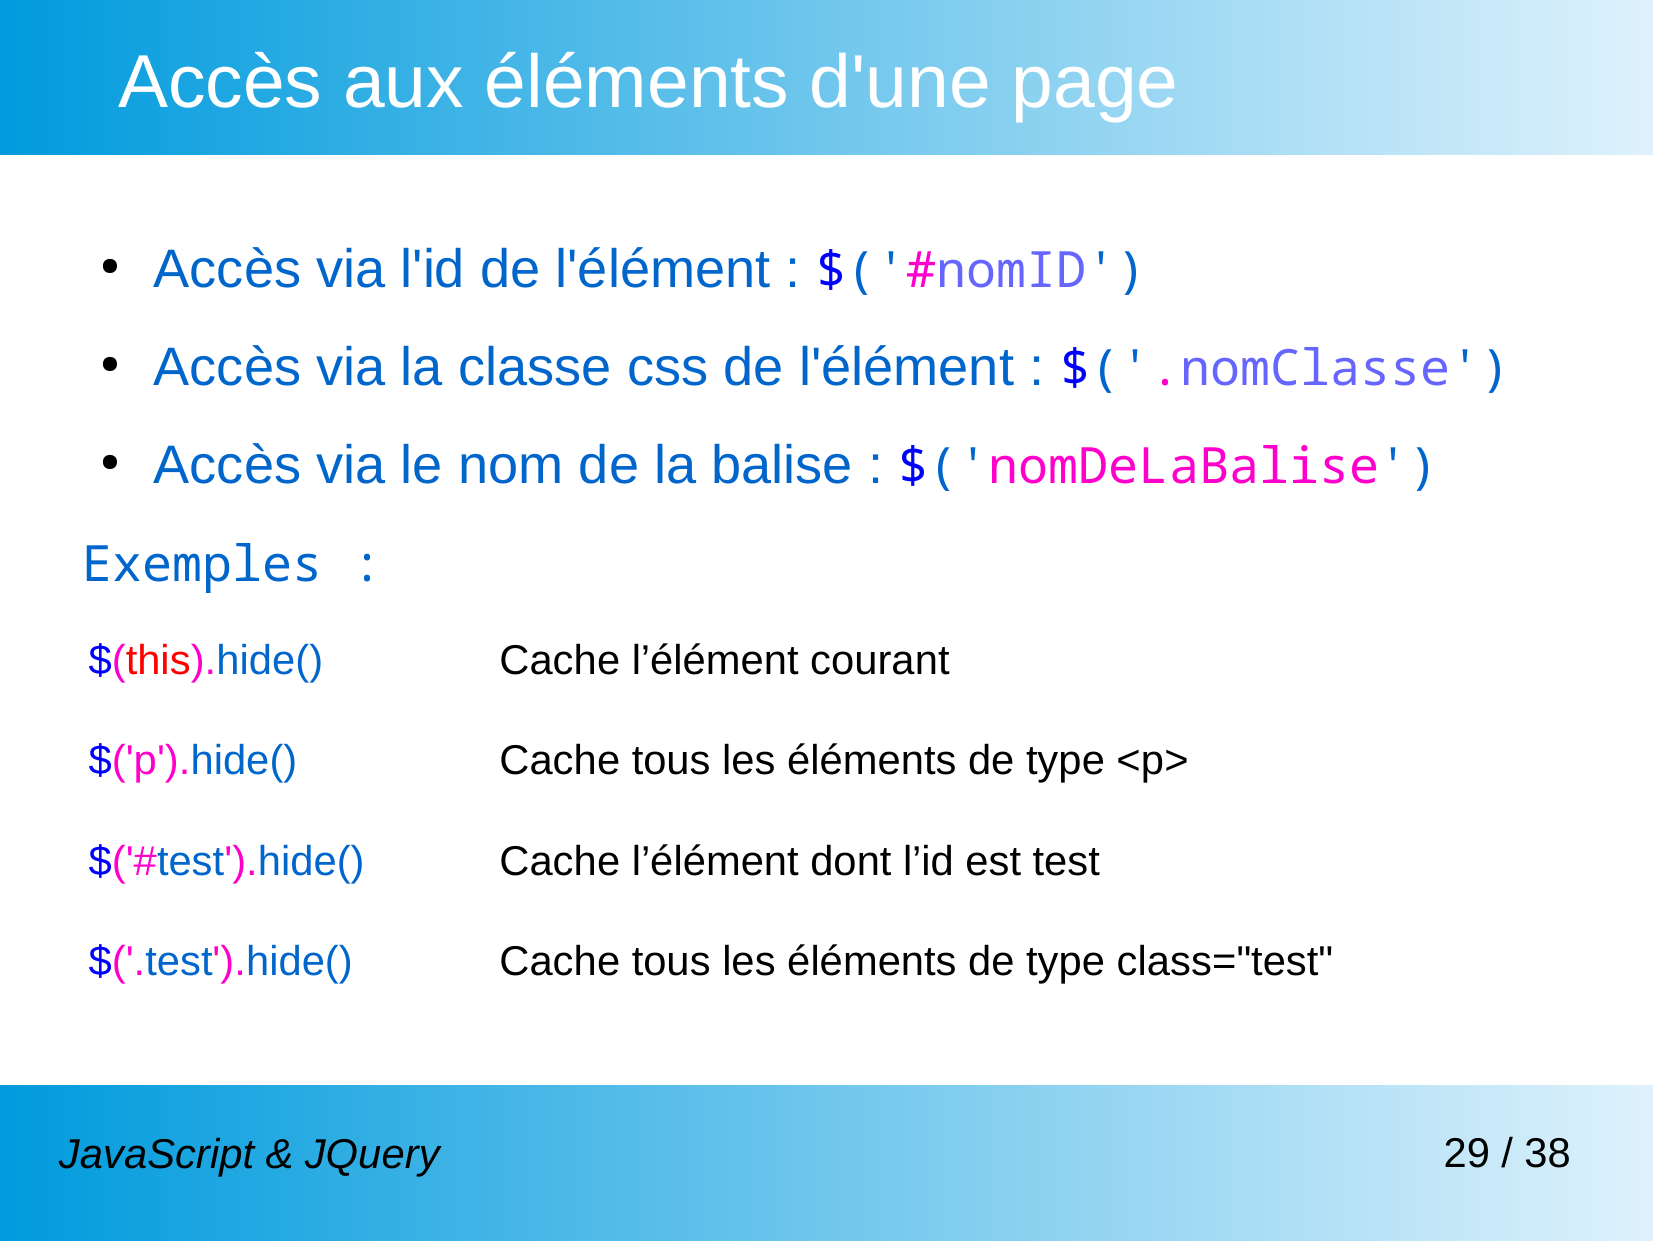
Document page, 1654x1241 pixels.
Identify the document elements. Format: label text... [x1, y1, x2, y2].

table_cell Cache tous les éléments de type class="test" [494, 912, 1571, 1011]
list Accès via l'id de l'élément : $('#nomID') Accès via la classe css de l'élément : $('.nomClasse') Accès via le nom de la balise : $('nomDeLaBalise') Exemples : [82, 234, 1571, 578]
table_cell Cache tous les éléments de type <p> [494, 711, 1571, 811]
table_cell Cache l’élément dont l’id est test [494, 812, 1571, 911]
table_cell $('#test').hide() [84, 812, 493, 911]
table_header Cache l’élément courant [494, 611, 1571, 710]
title Accès aux éléments d'une page [47, 28, 1536, 134]
table_cell $('p').hide() [84, 711, 493, 811]
table_header $(this).hide() [84, 611, 493, 710]
table_cell $('.test').hide() [84, 912, 493, 1011]
